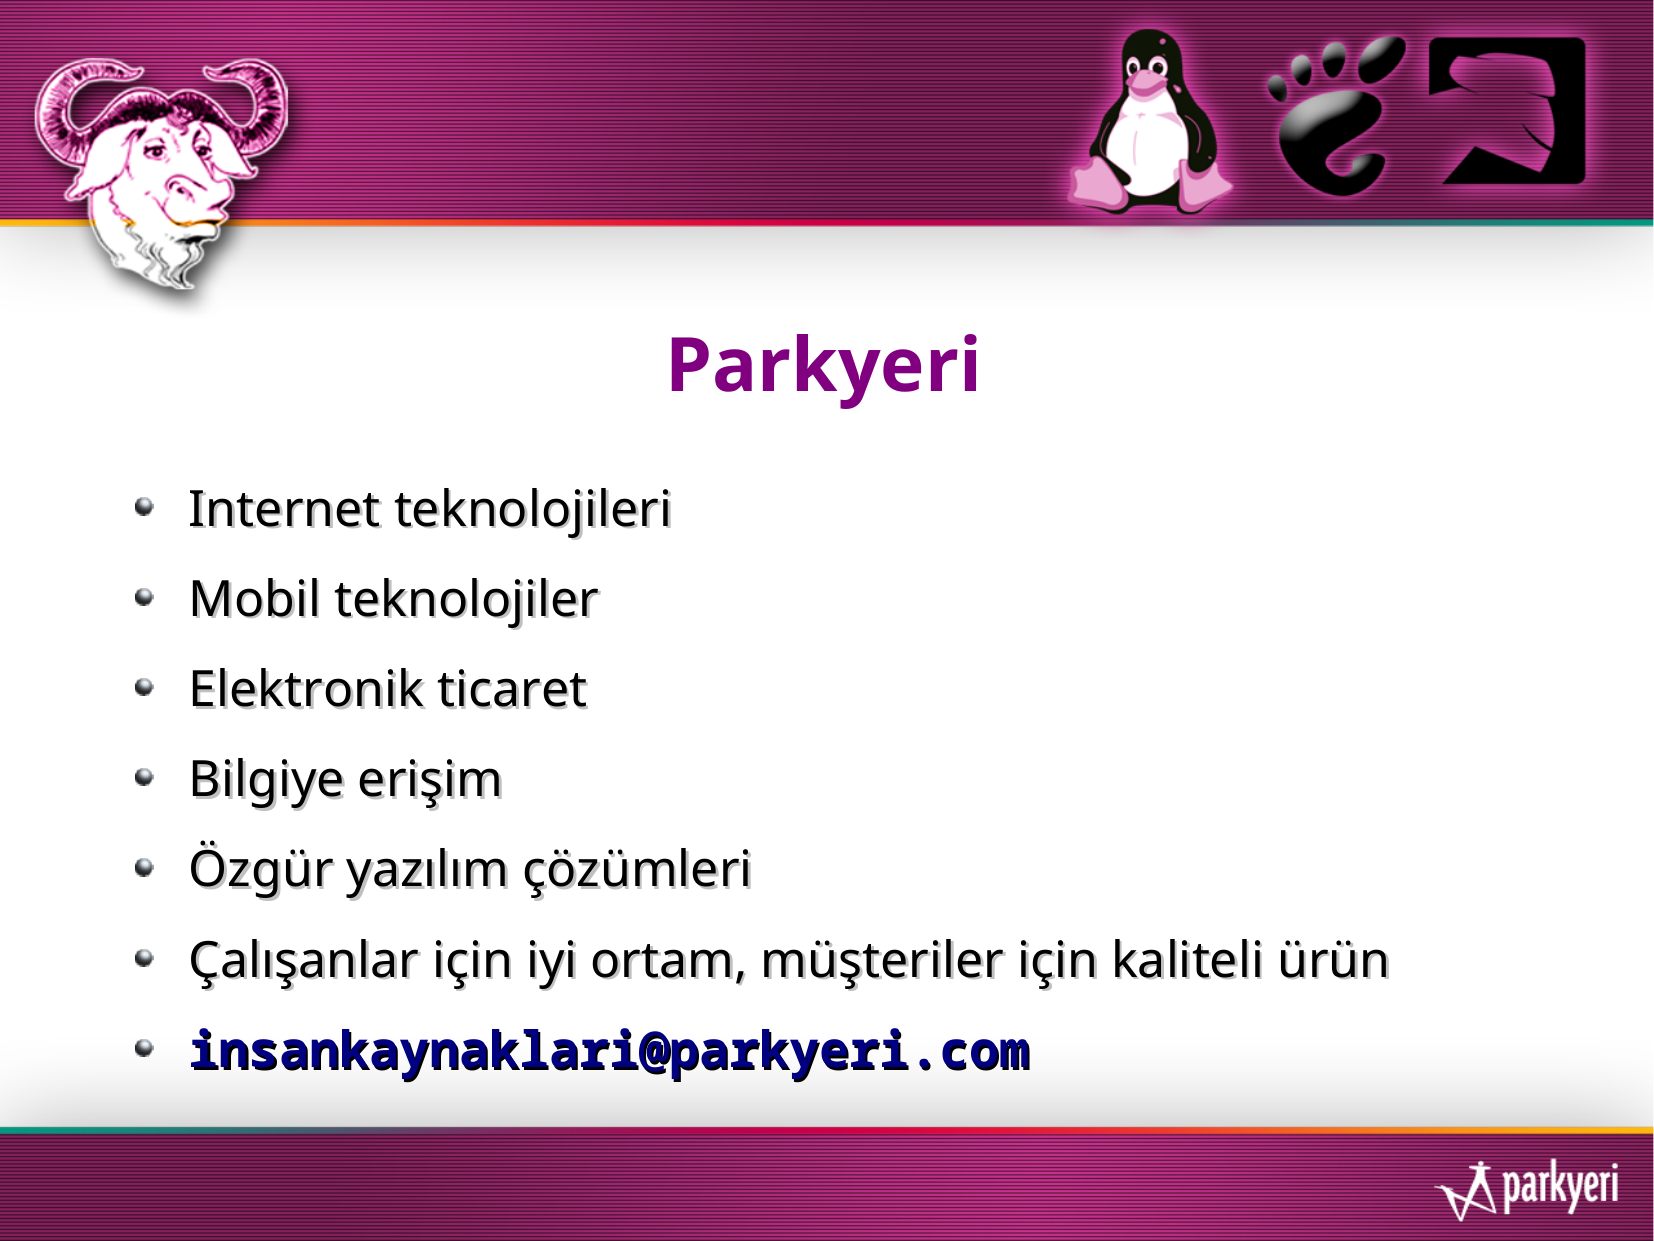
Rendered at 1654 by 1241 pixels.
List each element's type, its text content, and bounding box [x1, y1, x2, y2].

list Internet teknolojileri Mobil teknolojiler Elektronik ticaret Bilgiye erişim Özgür yazılım çözümleri Çalışanlar için iyi ortam, müşteriler için kaliteli ürün insankaynaklari@parkyeri.com [118, 472, 1531, 1103]
picture [0, 0, 1654, 1241]
title Parkyeri [118, 295, 1531, 429]
